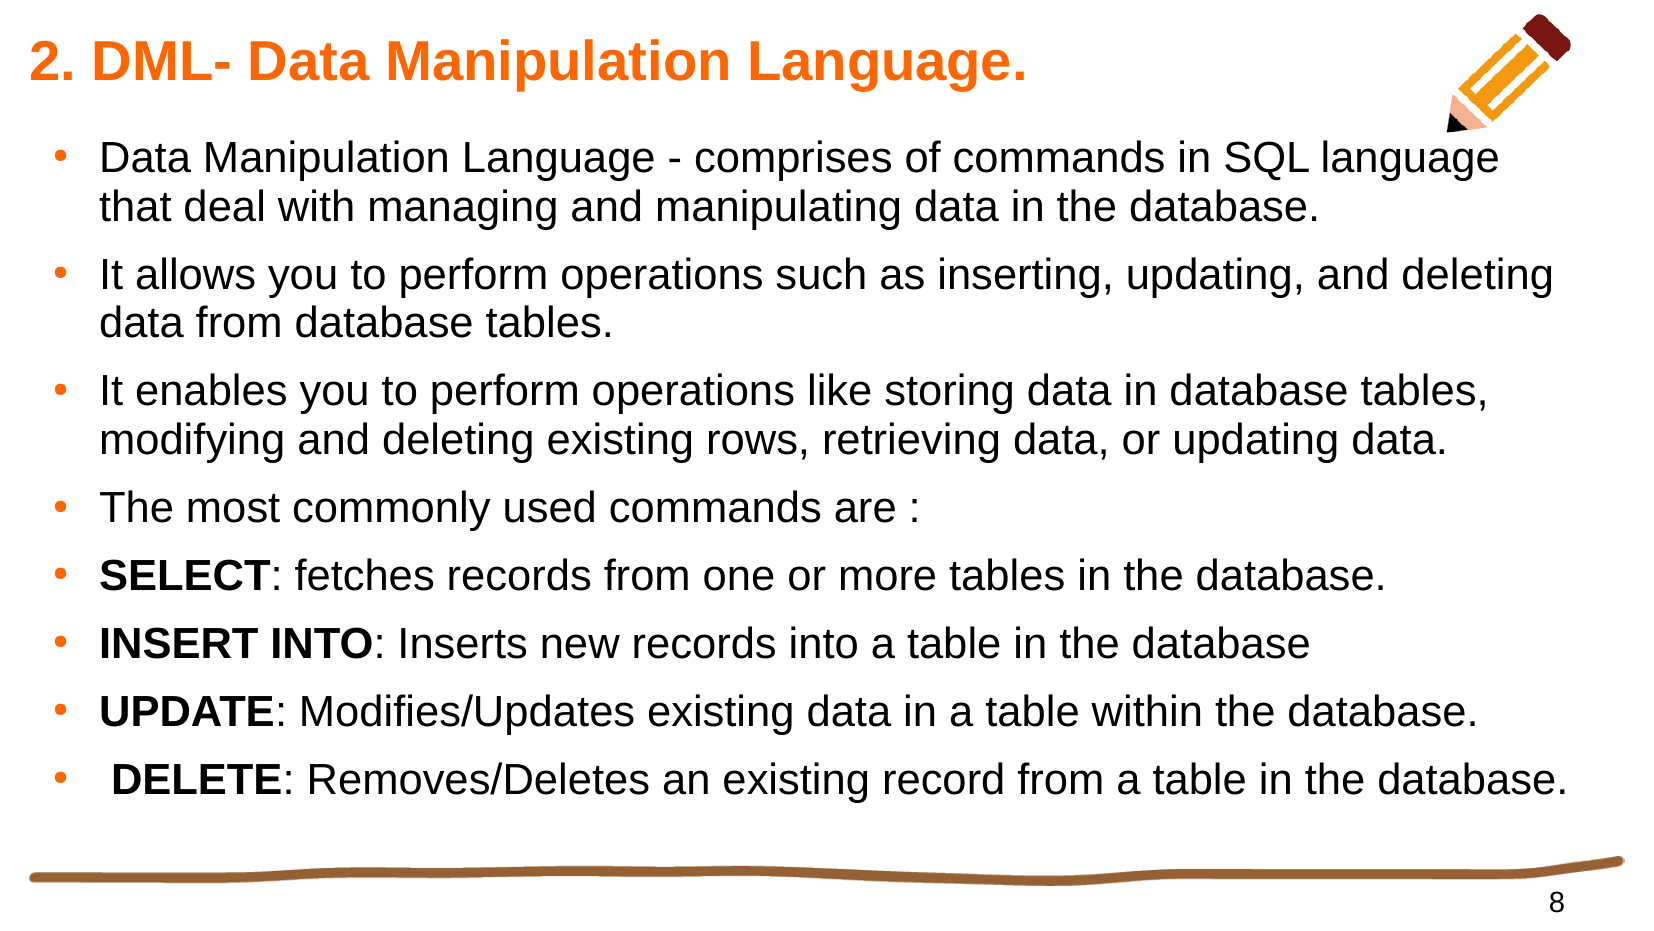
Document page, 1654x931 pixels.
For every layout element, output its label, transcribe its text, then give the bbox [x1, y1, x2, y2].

title 2. DML- Data Manipulation Language. [29, 9, 1388, 113]
picture [1446, 14, 1571, 132]
picture [29, 856, 1625, 886]
list Data Manipulation Language - comprises of commands in SQL language that deal with managing and manipulating data in the database. It allows you to perform operations such as inserting, updating, and deleting data from database tables. It enables you to perform operations like storing data in database tables, modifying and deleting existing rows, retrieving data, or updating data. The most commonly used commands are : SELECT: fetches records from one or more tables in the database. INSERT INTO: Inserts new records into a table in the database UPDATE: Modifies/Updates existing data in a table within the database. DELETE: Removes/Deletes an existing record from a table in the database. [37, 132, 1576, 857]
